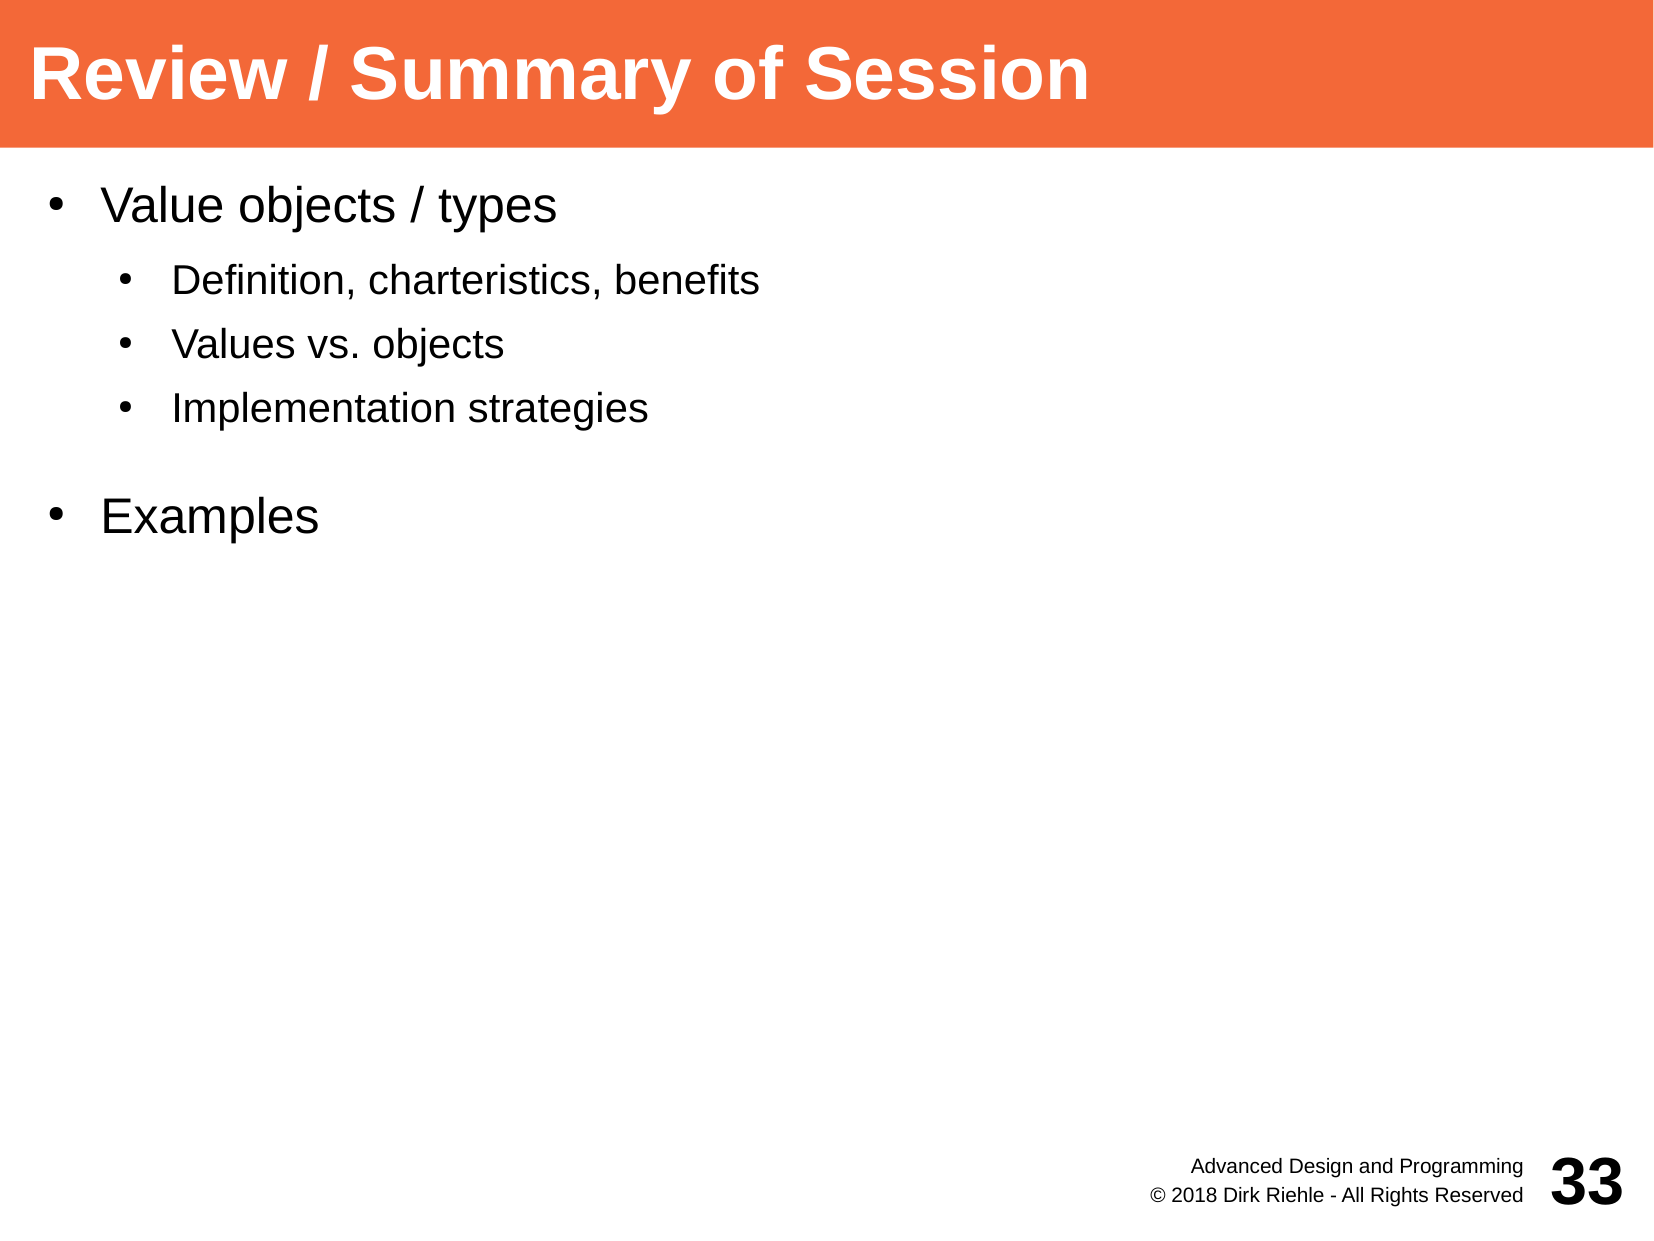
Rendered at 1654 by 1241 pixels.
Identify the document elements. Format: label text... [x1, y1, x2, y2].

list Value objects / types Definition, charteristics, benefits Values vs. objects Implementation strategies Examples [29, 177, 1625, 1063]
title Review / Summary of Session [0, 0, 1654, 148]
